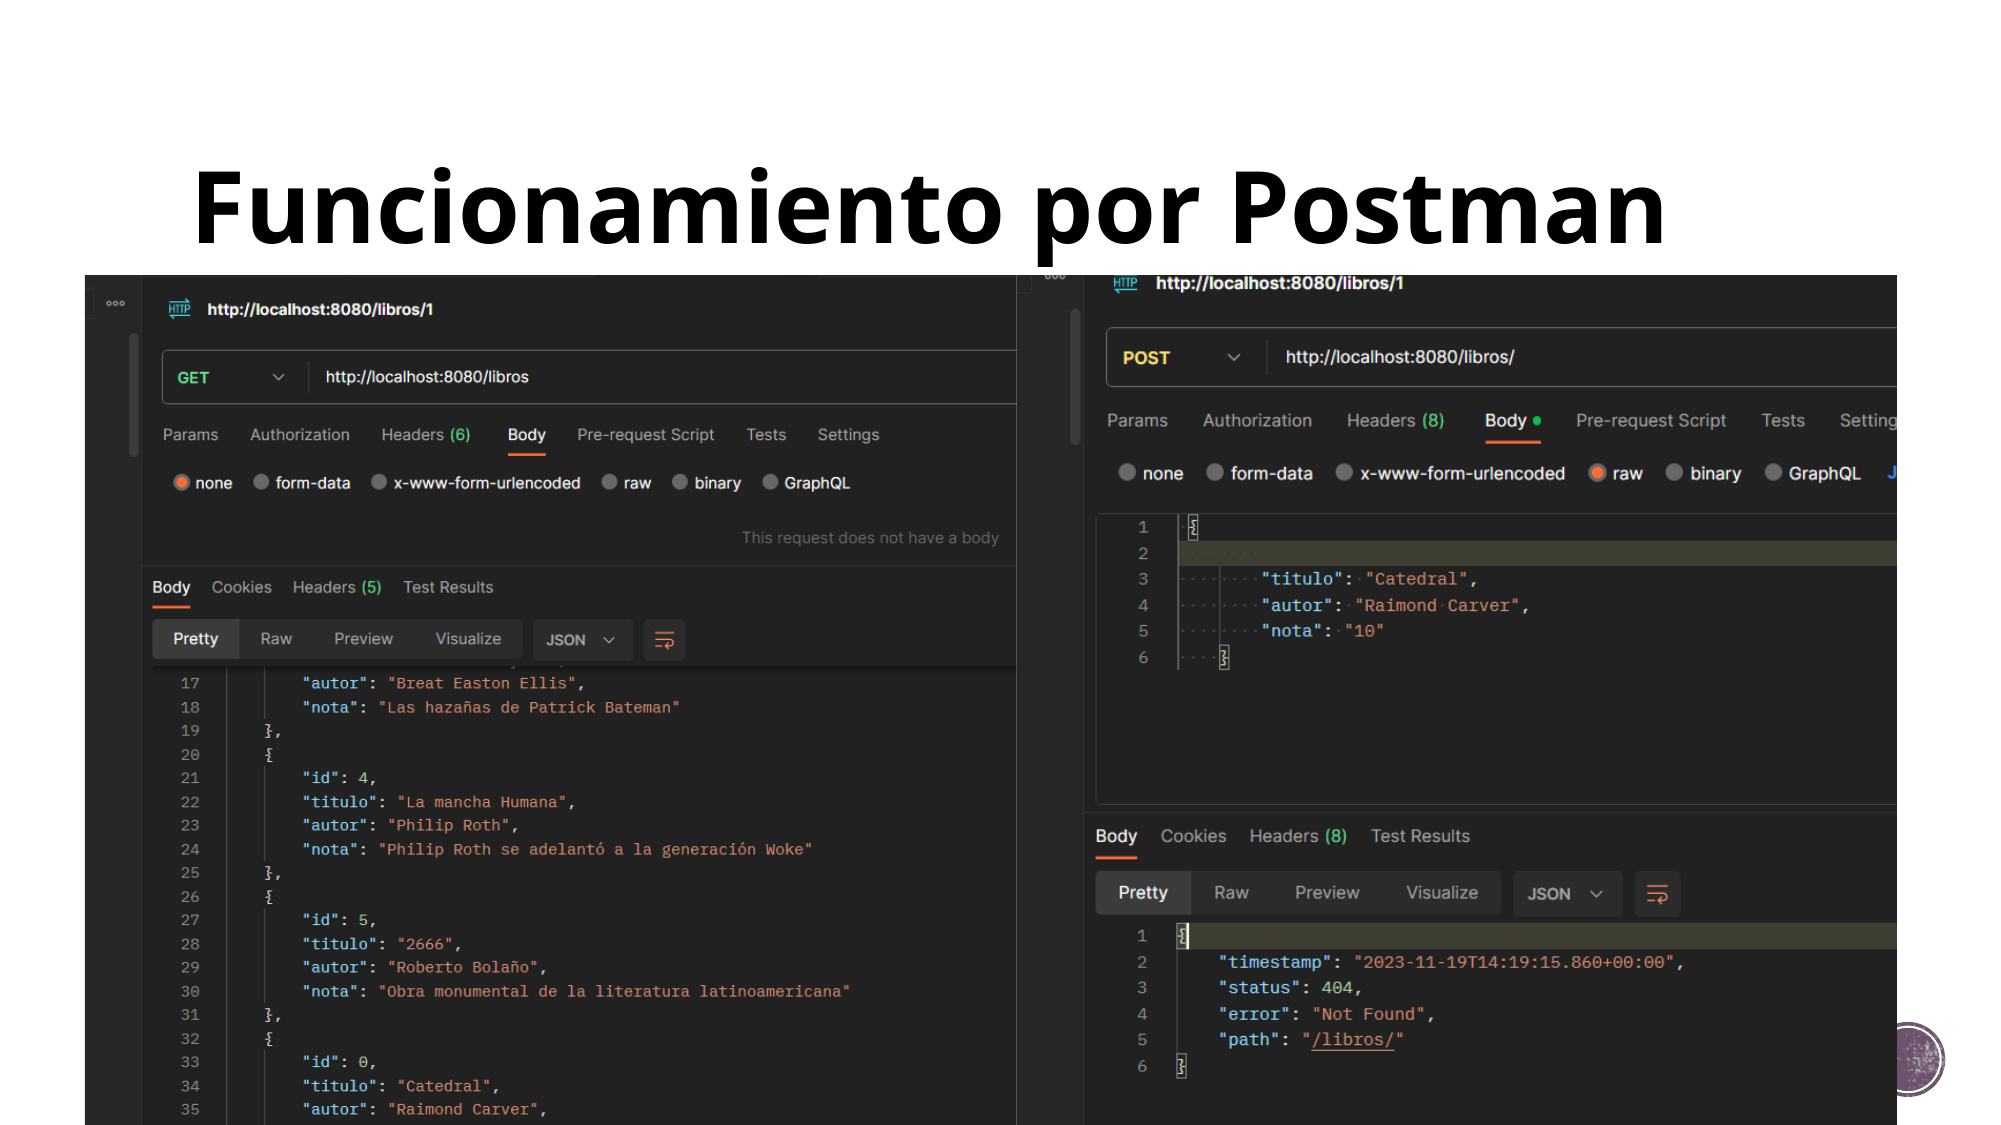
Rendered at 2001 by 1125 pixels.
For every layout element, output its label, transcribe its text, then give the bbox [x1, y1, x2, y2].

title Funcionamiento por Postman [175, 79, 1826, 275]
picture [84, 275, 1897, 1125]
